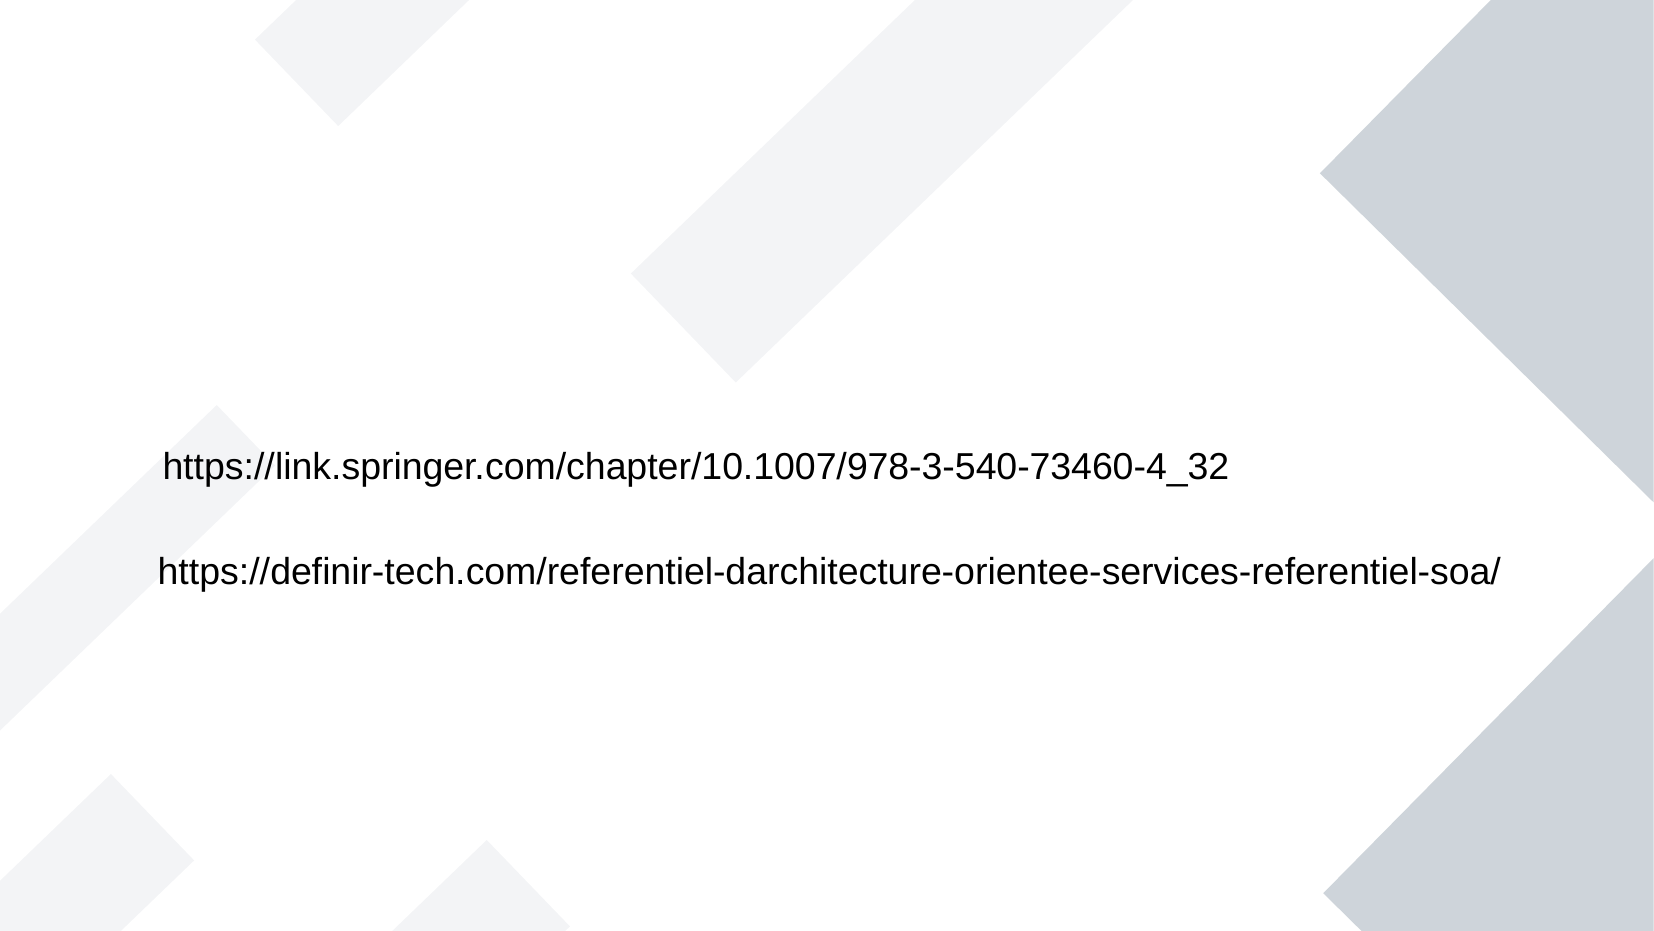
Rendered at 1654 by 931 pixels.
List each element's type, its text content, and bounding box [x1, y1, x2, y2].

text_box https://link.springer.com/chapter/10.1007/978-3-540-73460-4_32 [147, 437, 1378, 495]
text_box https://definir-tech.com/referentiel-darchitecture-orientee-services-referentiel-soa/ [142, 543, 1517, 601]
